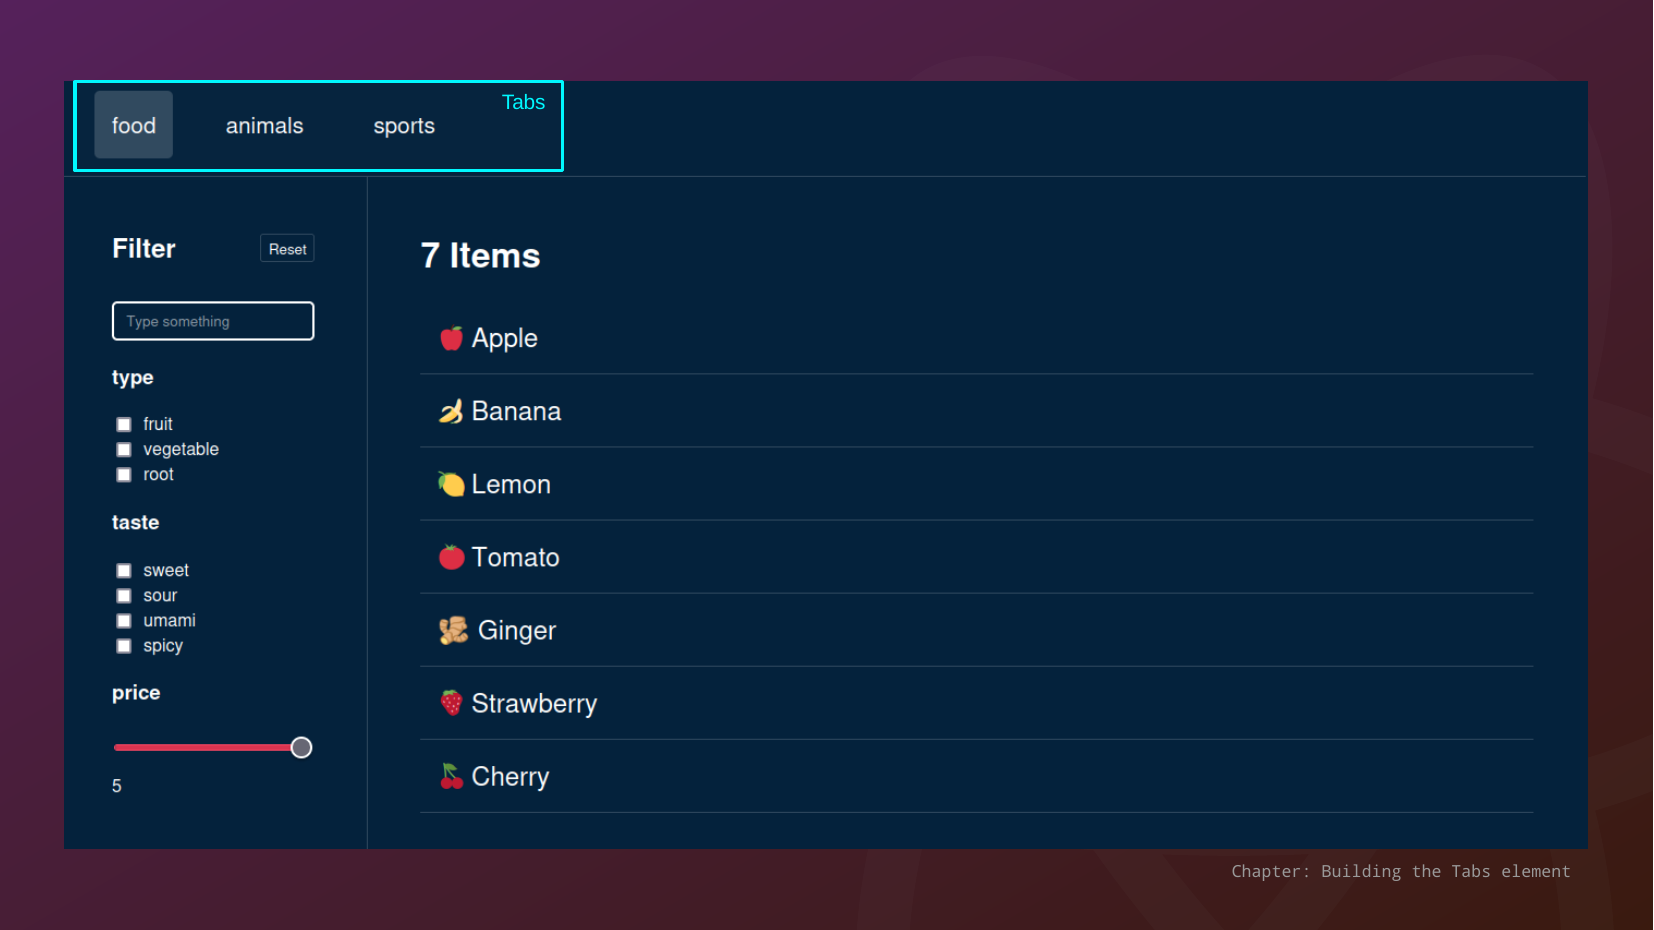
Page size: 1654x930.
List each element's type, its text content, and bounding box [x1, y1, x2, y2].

text_box Chapter: Building the Tabs element [1162, 854, 1587, 909]
text_box Tabs [74, 81, 563, 171]
picture [64, 81, 1588, 849]
